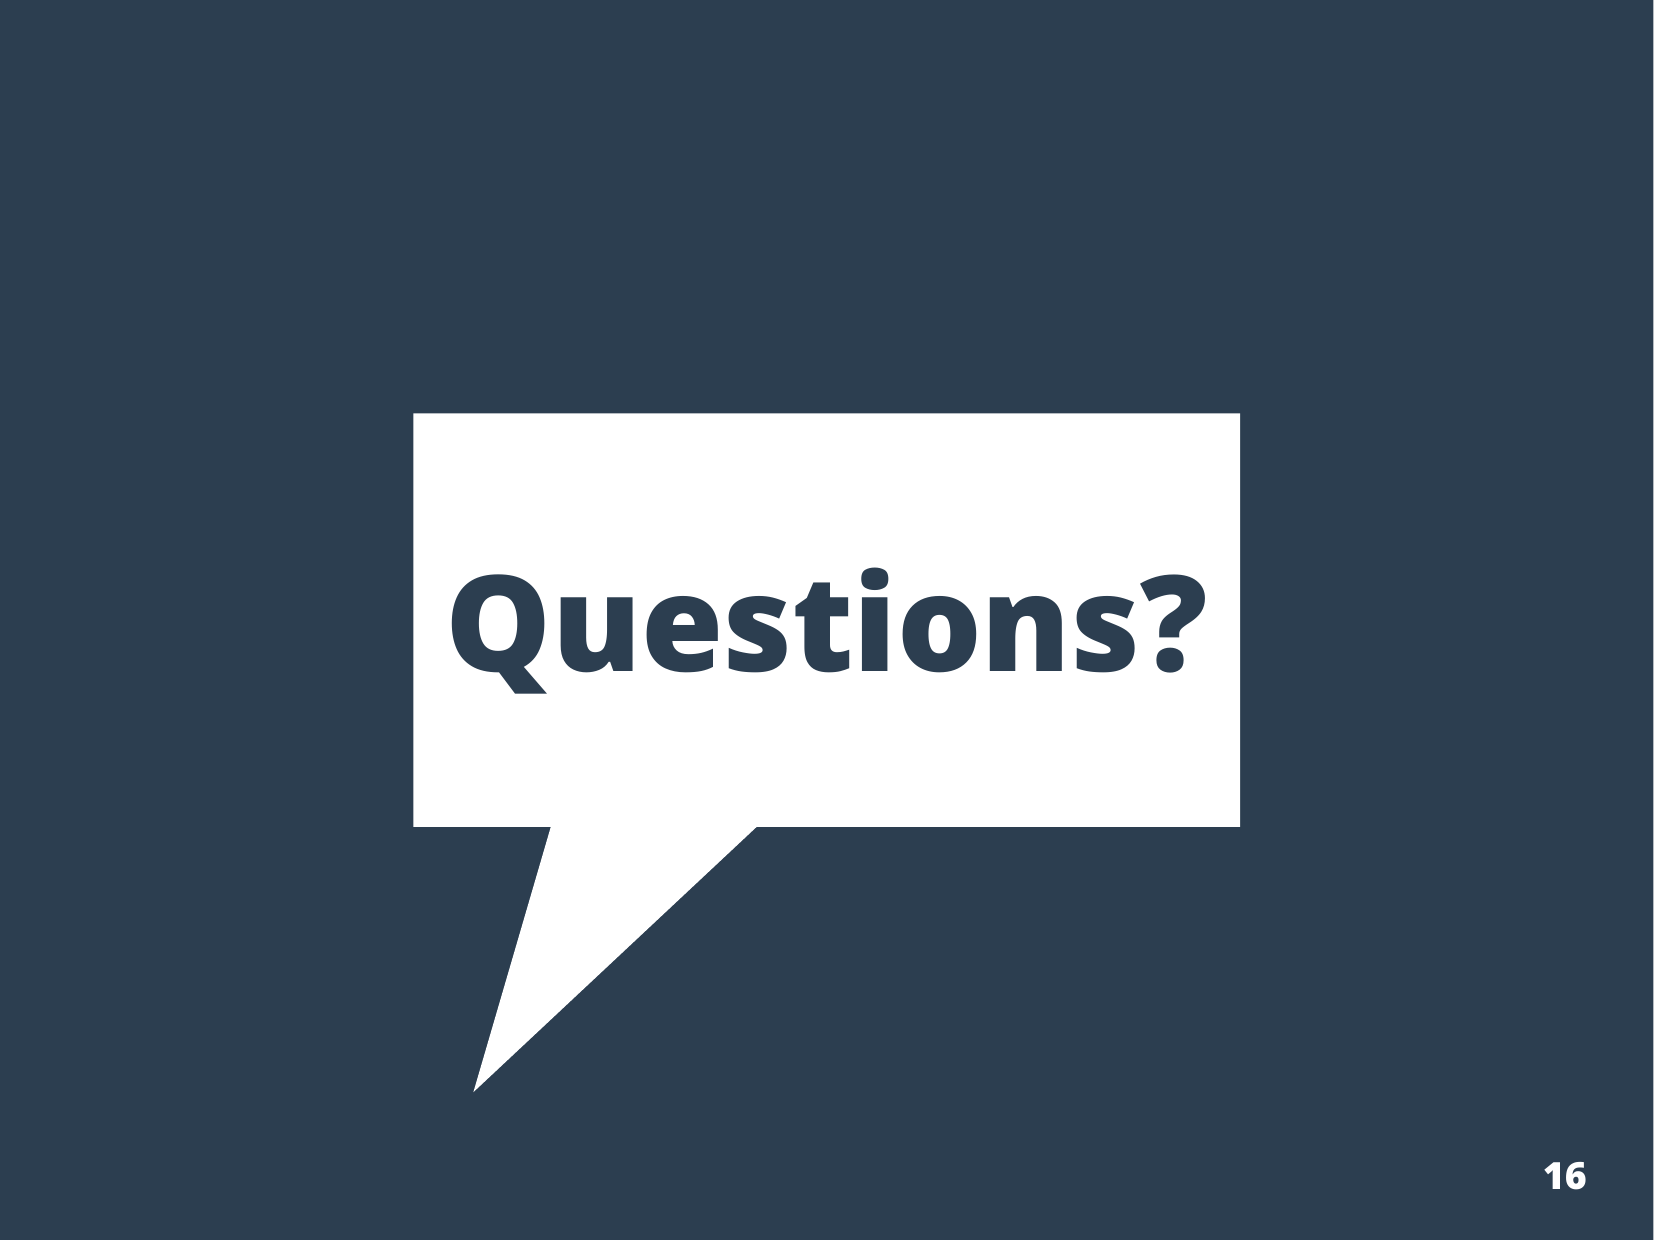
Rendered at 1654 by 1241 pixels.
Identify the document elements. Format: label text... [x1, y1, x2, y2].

title Questions? [442, 442, 1211, 798]
